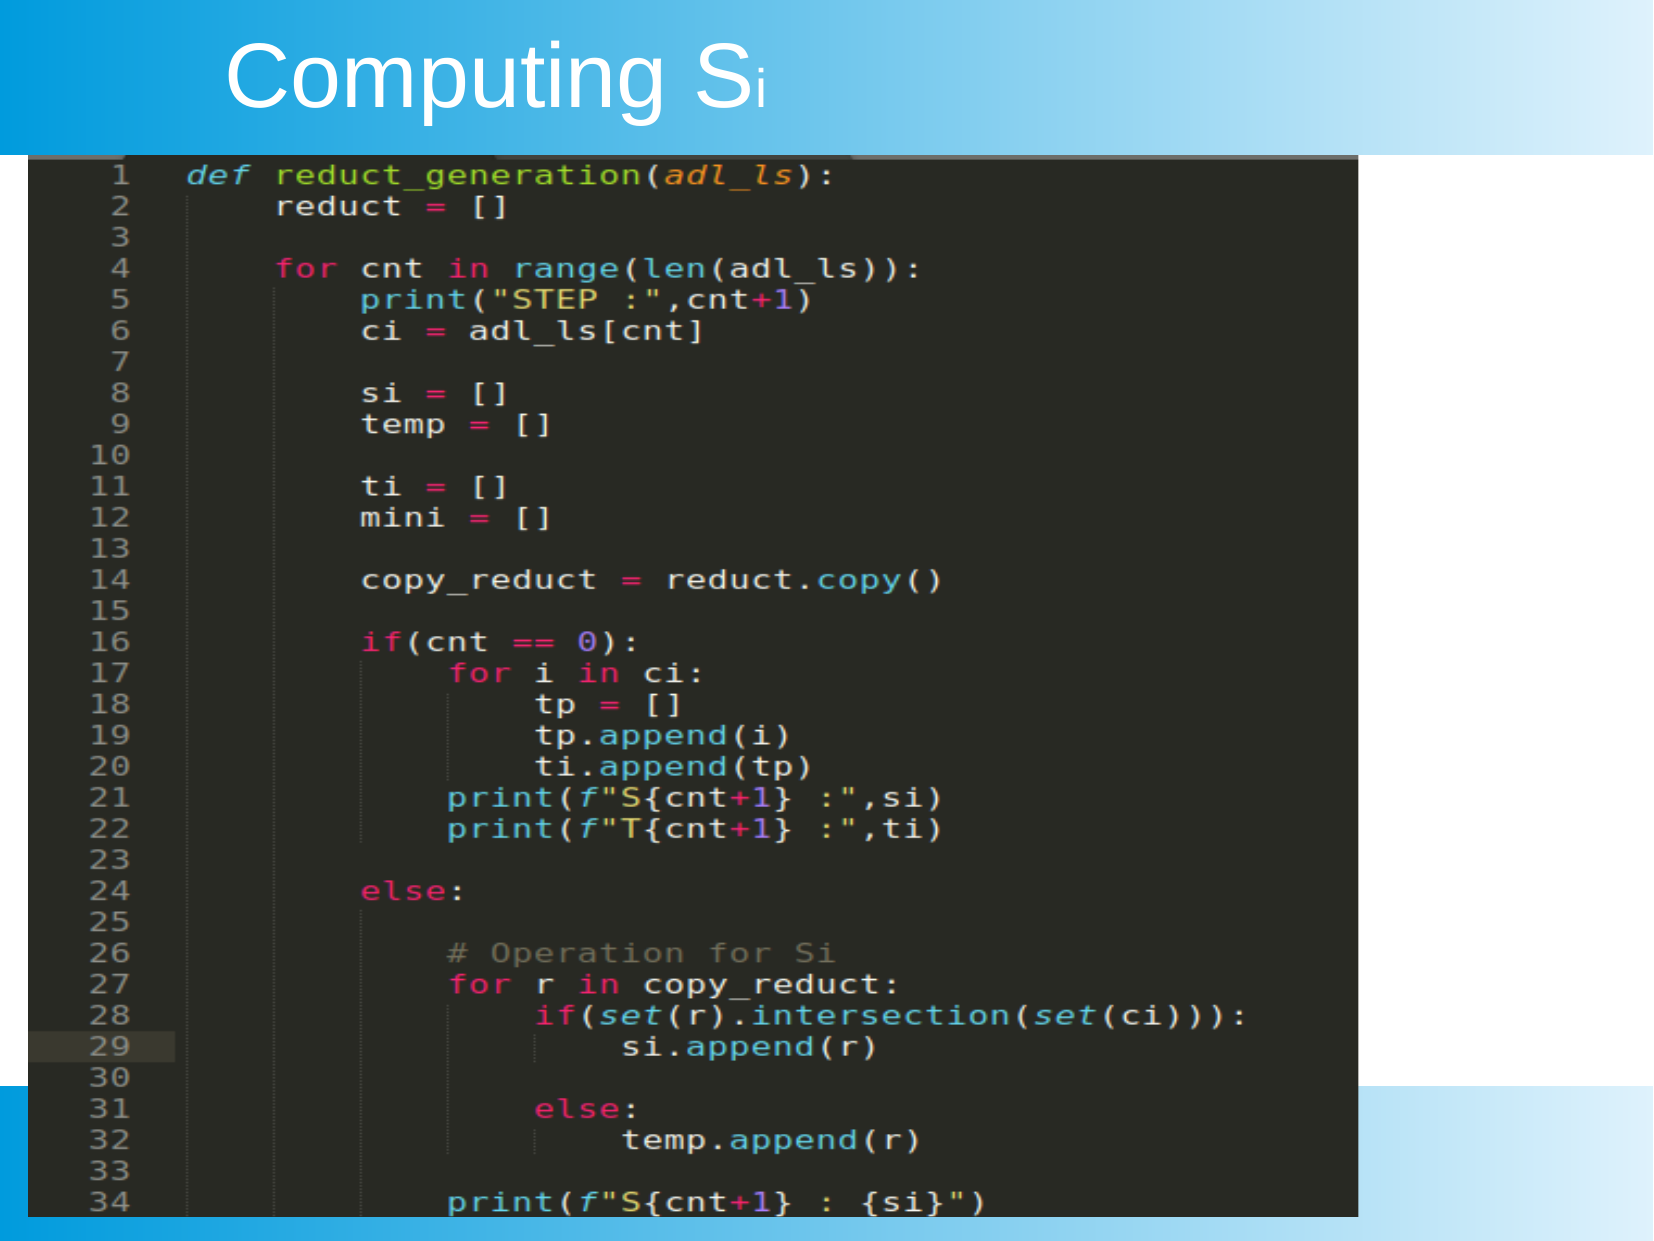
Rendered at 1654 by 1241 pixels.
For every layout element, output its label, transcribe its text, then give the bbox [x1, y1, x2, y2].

title Computing Si [0, 23, 1241, 129]
picture [23, 155, 1359, 1241]
